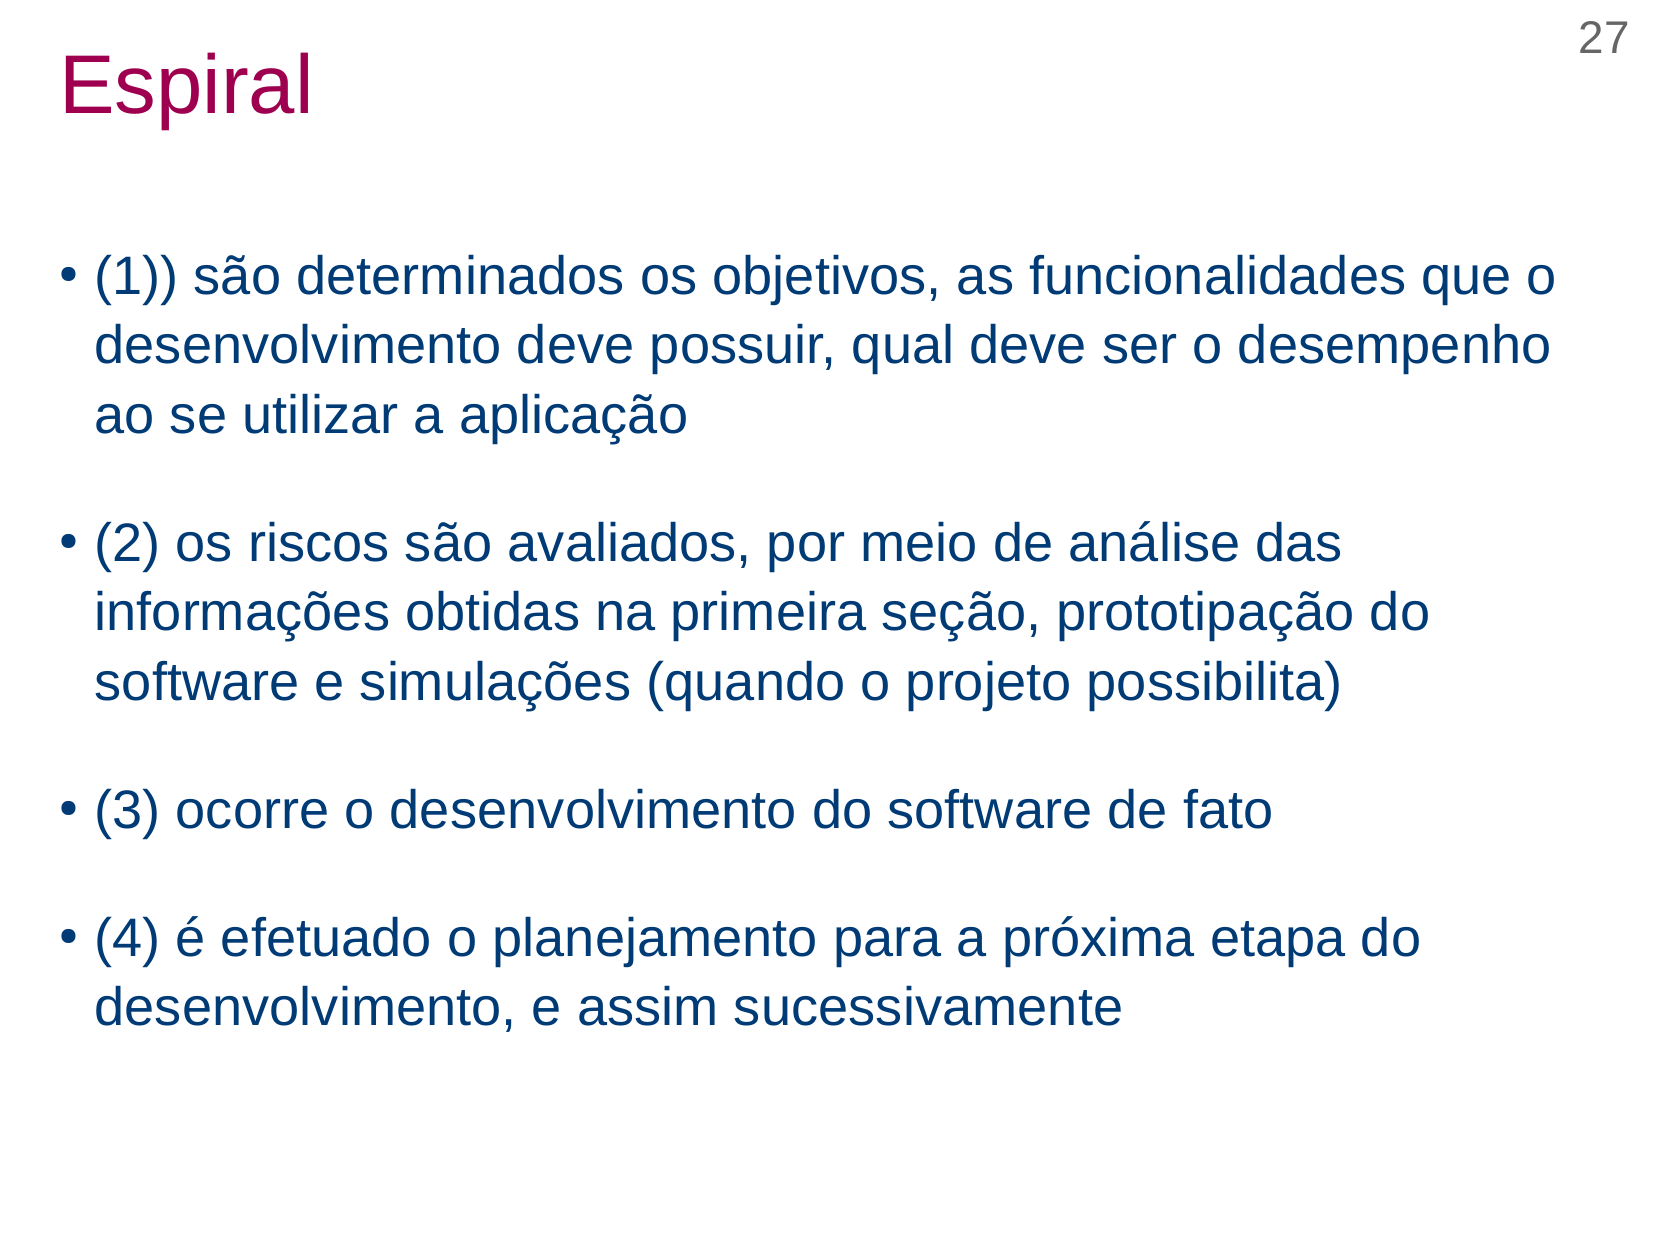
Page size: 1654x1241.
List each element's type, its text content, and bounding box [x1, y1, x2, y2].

title Espiral [59, 29, 1595, 148]
list (1)) são determinados os objetivos, as funcionalidades que o desenvolvimento deve possuir, qual deve ser o desempenho ao se utilizar a aplicação (2) os riscos são avaliados, por meio de análise das informações obtidas na primeira seção, prototipação do software e simulações (quando o projeto possibilita) (3) ocorre o desenvolvimento do software de fato (4) é efetuado o planejamento para a próxima etapa do desenvolvimento, e assim sucessivamente [59, 236, 1595, 1211]
